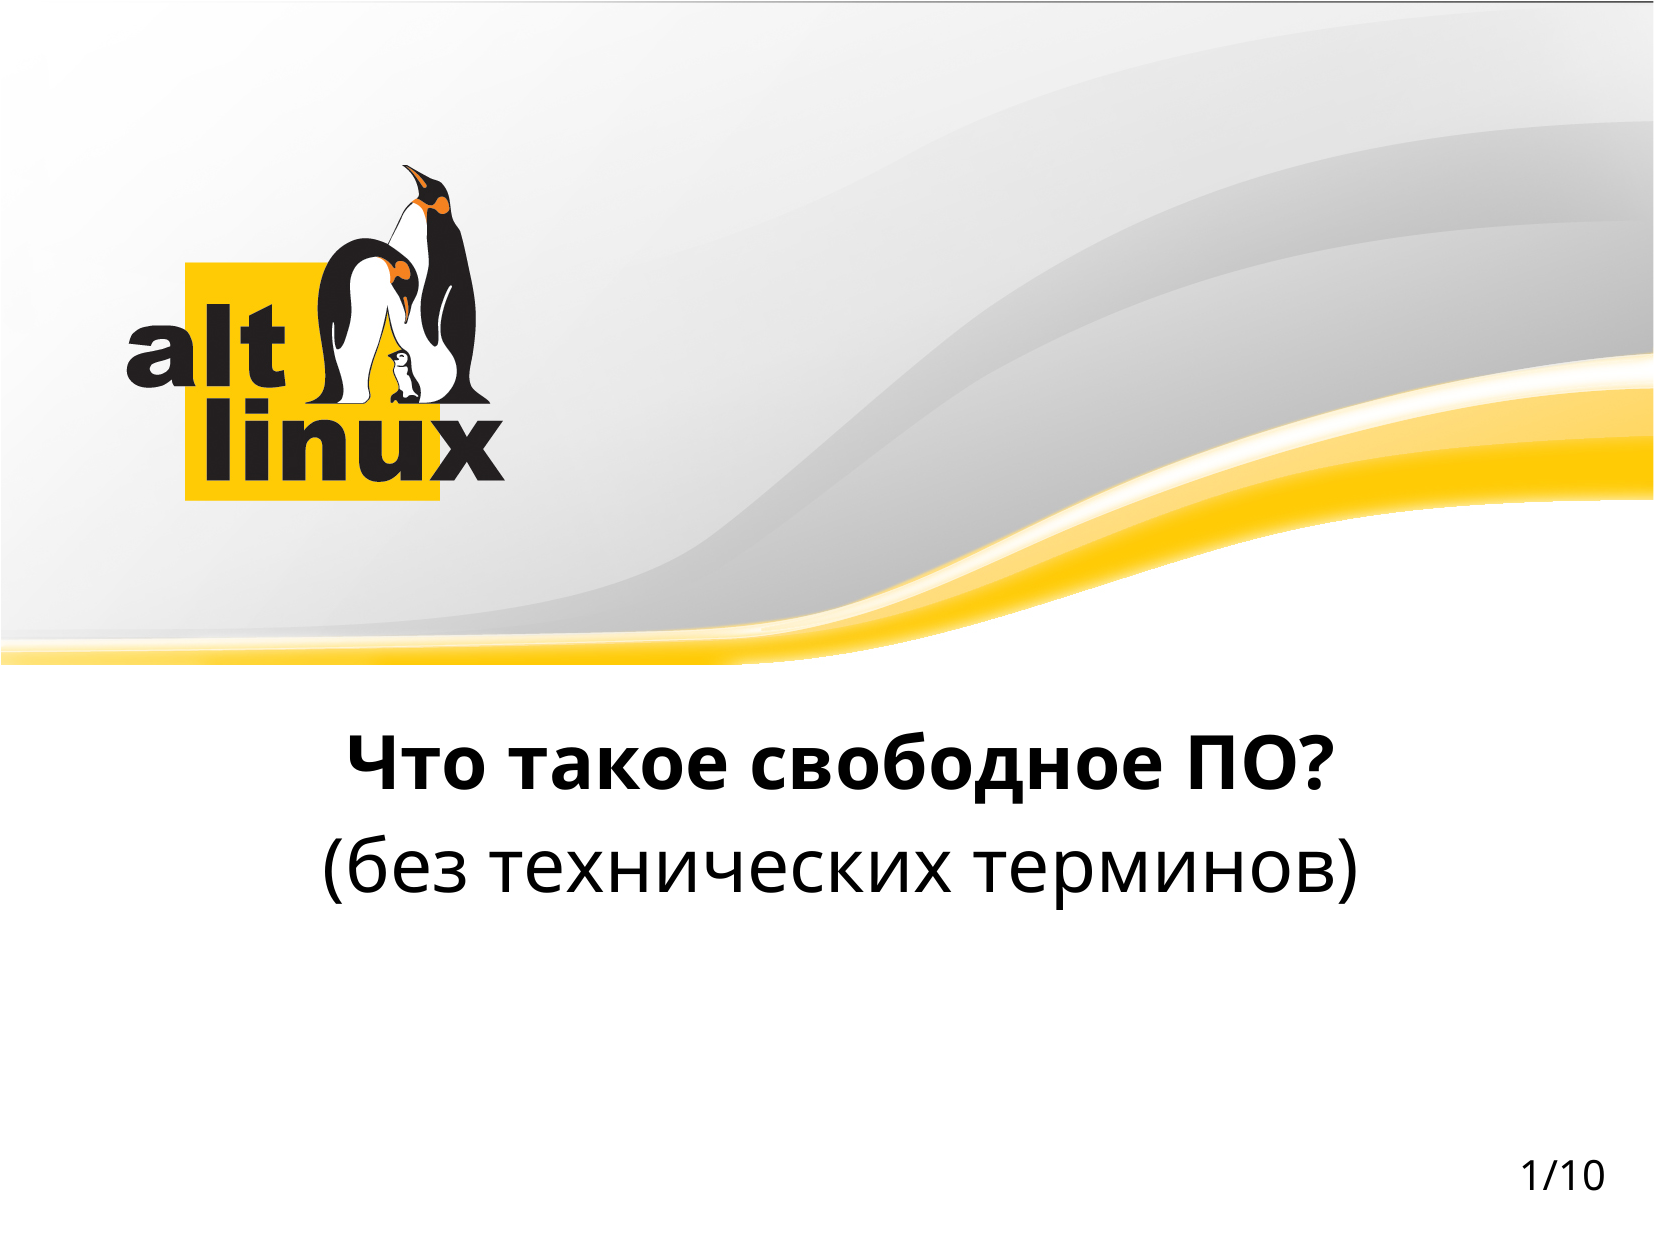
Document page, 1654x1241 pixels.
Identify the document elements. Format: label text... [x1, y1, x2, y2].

text_box 1/10 [1476, 1149, 1607, 1198]
title Что такое свободное ПО? (без технических терминов) [147, 708, 1536, 916]
picture [1, 1, 1654, 1241]
